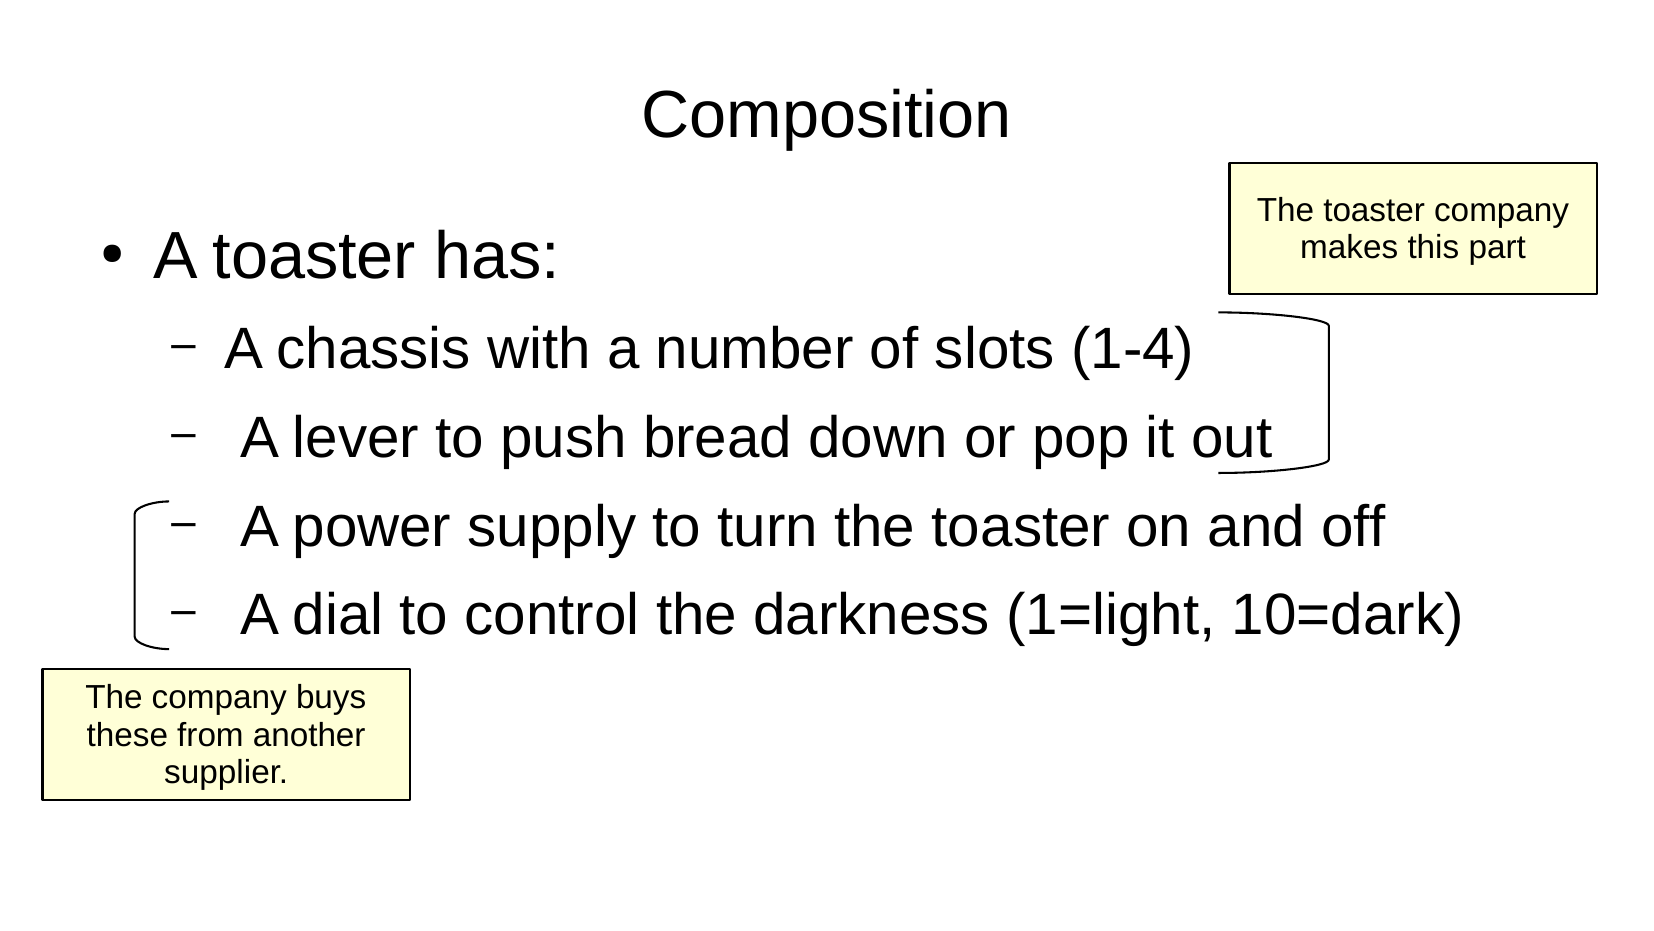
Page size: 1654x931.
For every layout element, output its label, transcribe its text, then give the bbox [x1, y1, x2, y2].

list A toaster has: A chassis with a number of slots (1-4) A lever to push bread down or pop it out A power supply to turn the toaster on and off A dial to control the darkness (1=light, 10=dark) [82, 217, 1571, 758]
text_box The toaster company makes this part [1229, 163, 1597, 294]
title Composition [82, 37, 1571, 193]
text_box The company buys these from another supplier. [42, 669, 410, 800]
